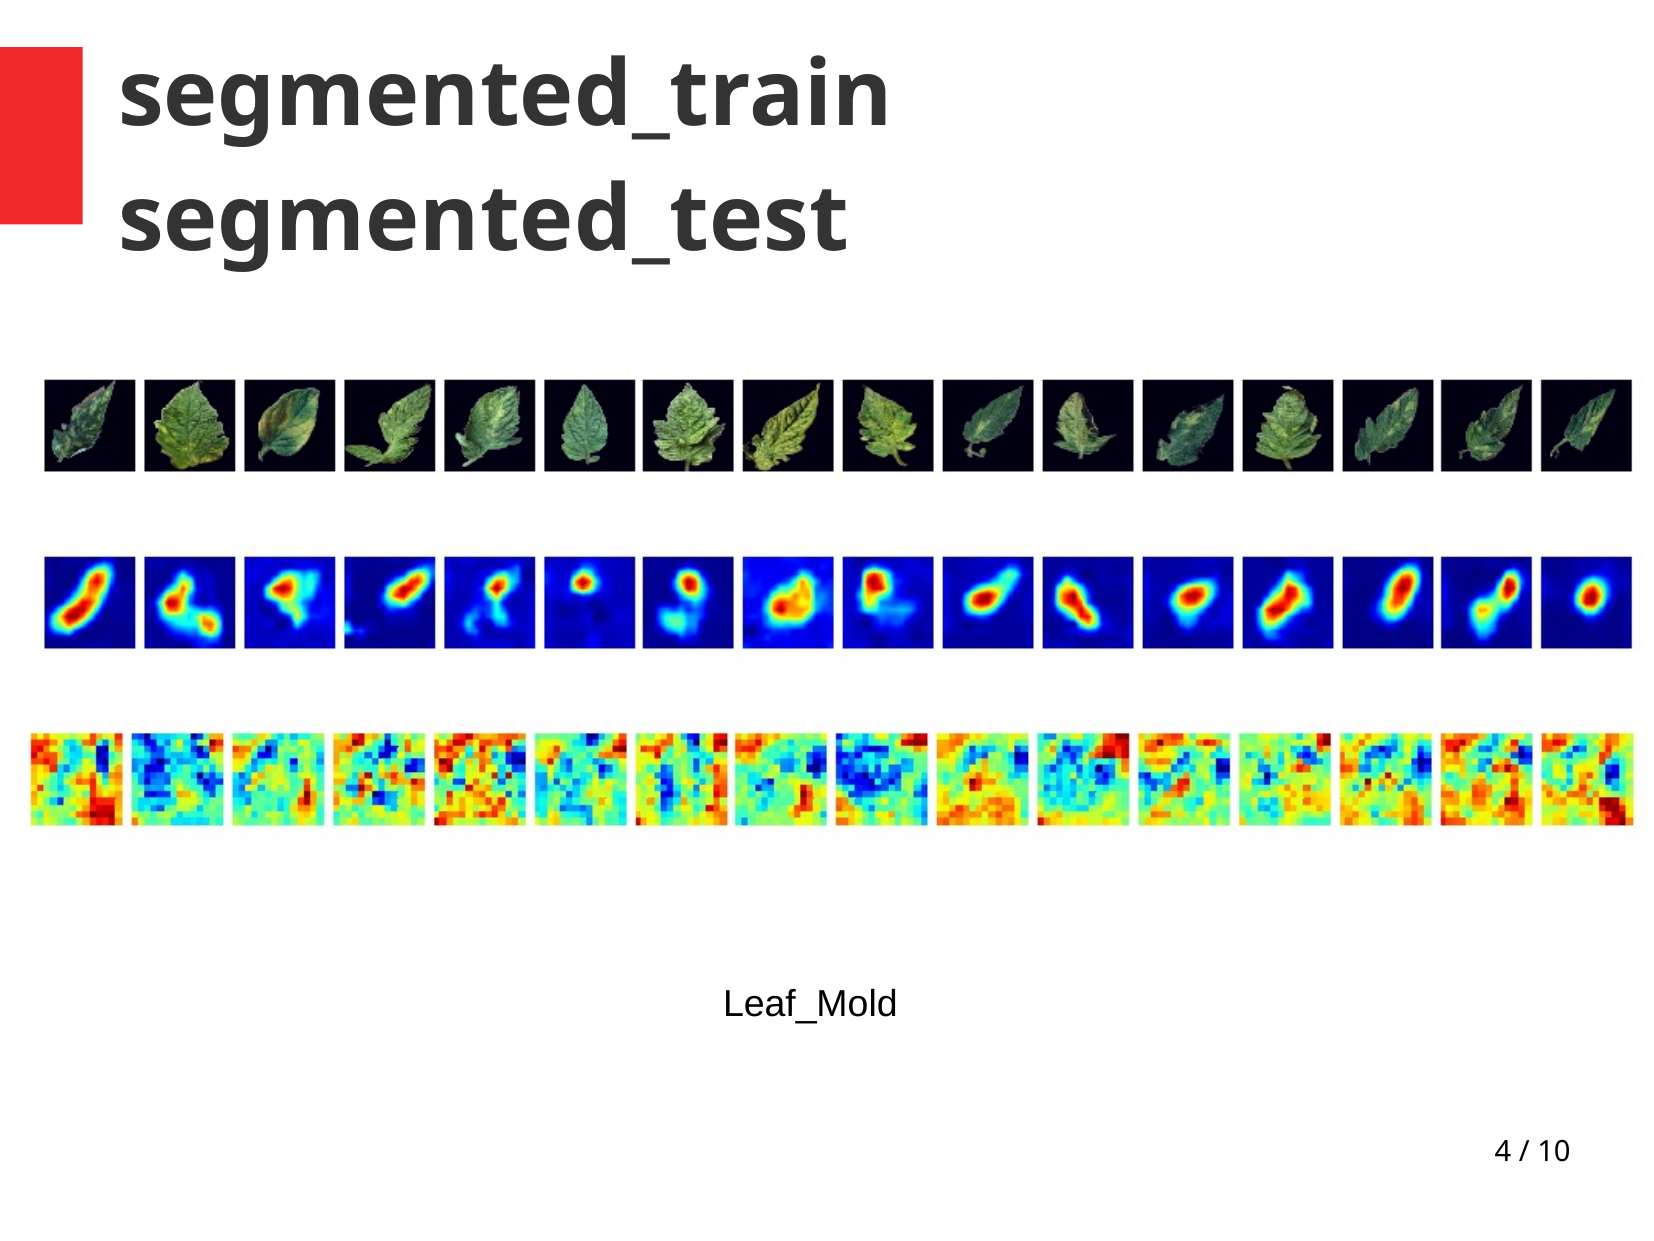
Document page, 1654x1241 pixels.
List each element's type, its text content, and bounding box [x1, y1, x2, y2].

text_box Leaf_Mold [708, 975, 913, 1032]
picture [0, 718, 1649, 863]
picture [0, 540, 1649, 686]
picture [0, 363, 1649, 509]
title segmented_train segmented_test [118, 45, 1571, 260]
